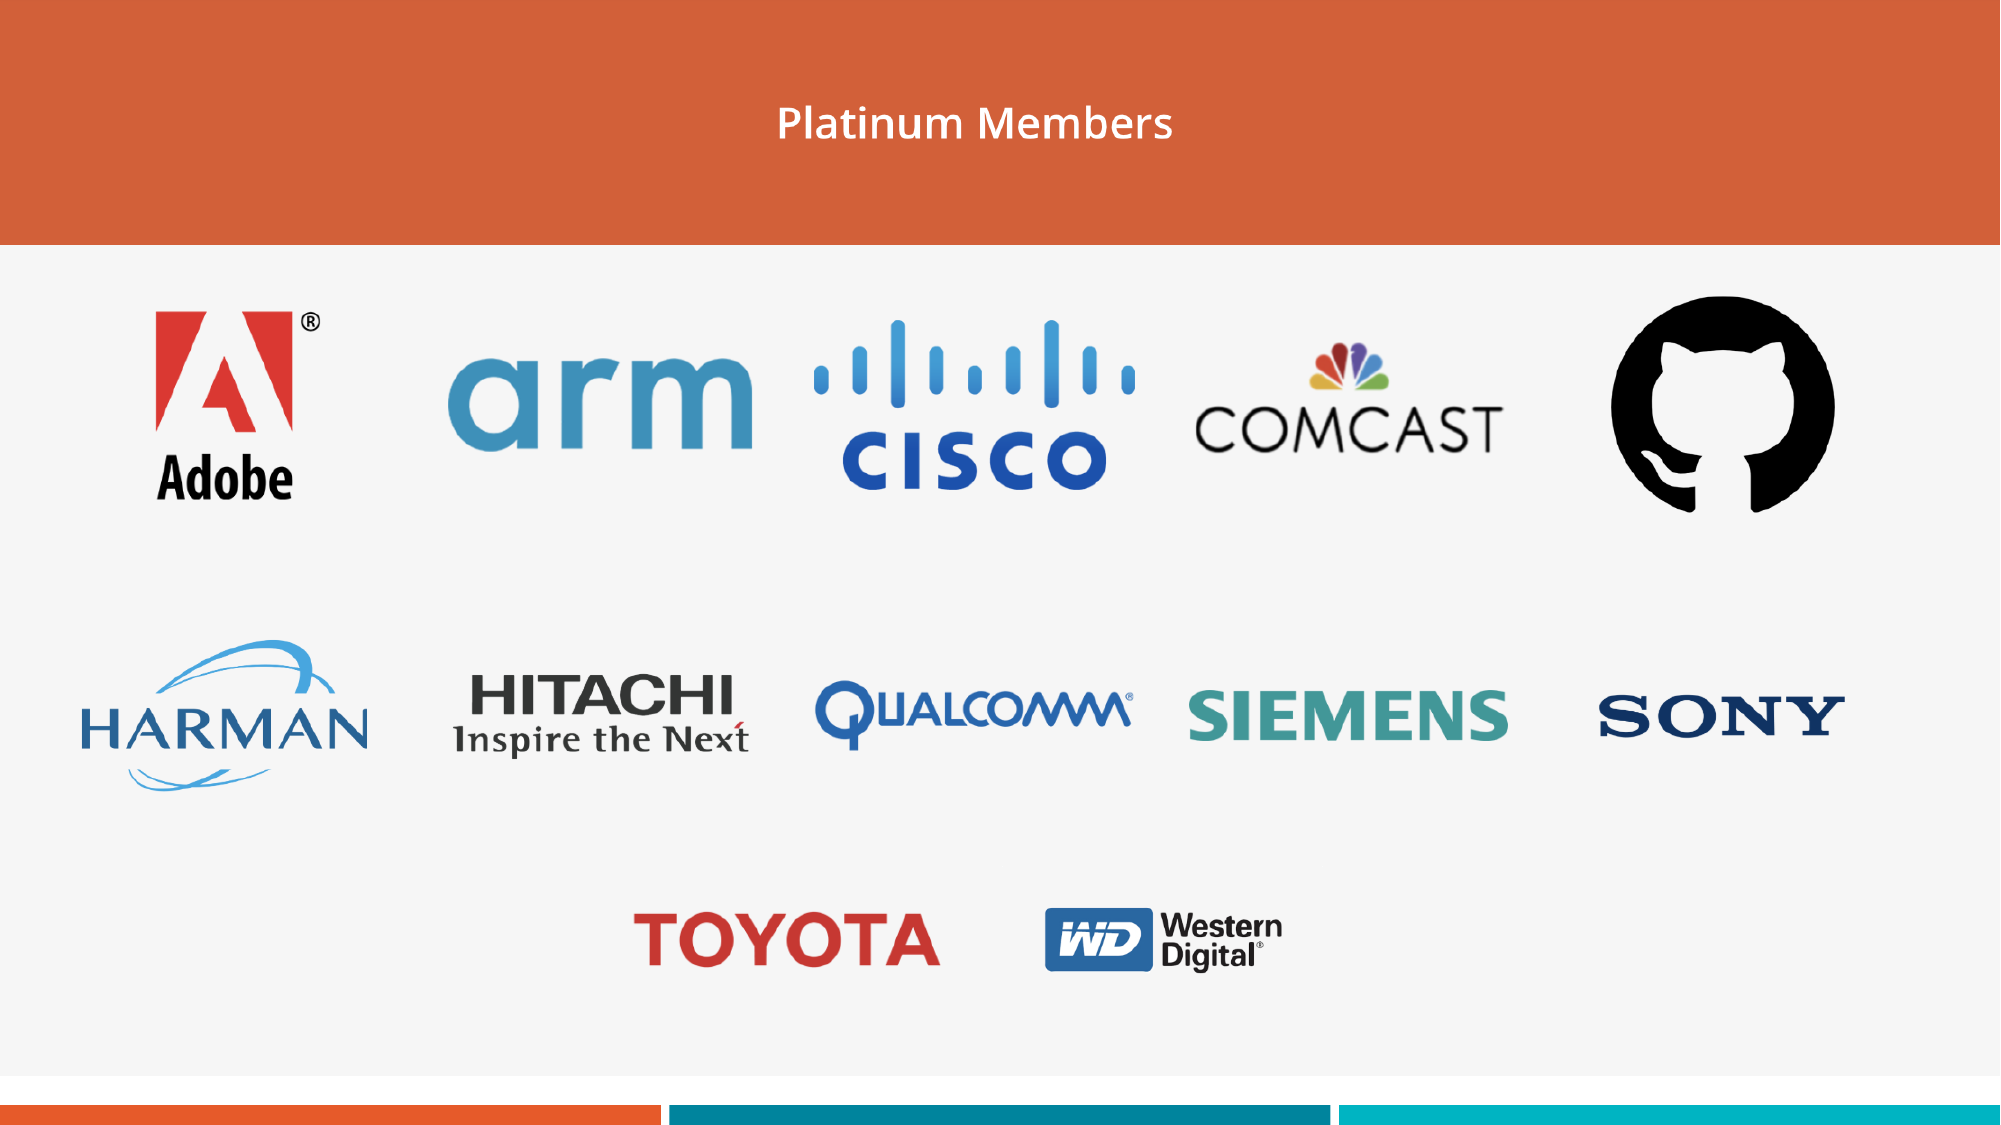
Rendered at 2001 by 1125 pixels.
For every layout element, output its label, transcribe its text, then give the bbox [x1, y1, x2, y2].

picture [0, 0, 2000, 1076]
slide_number <number> [1648, 1076, 1863, 1083]
